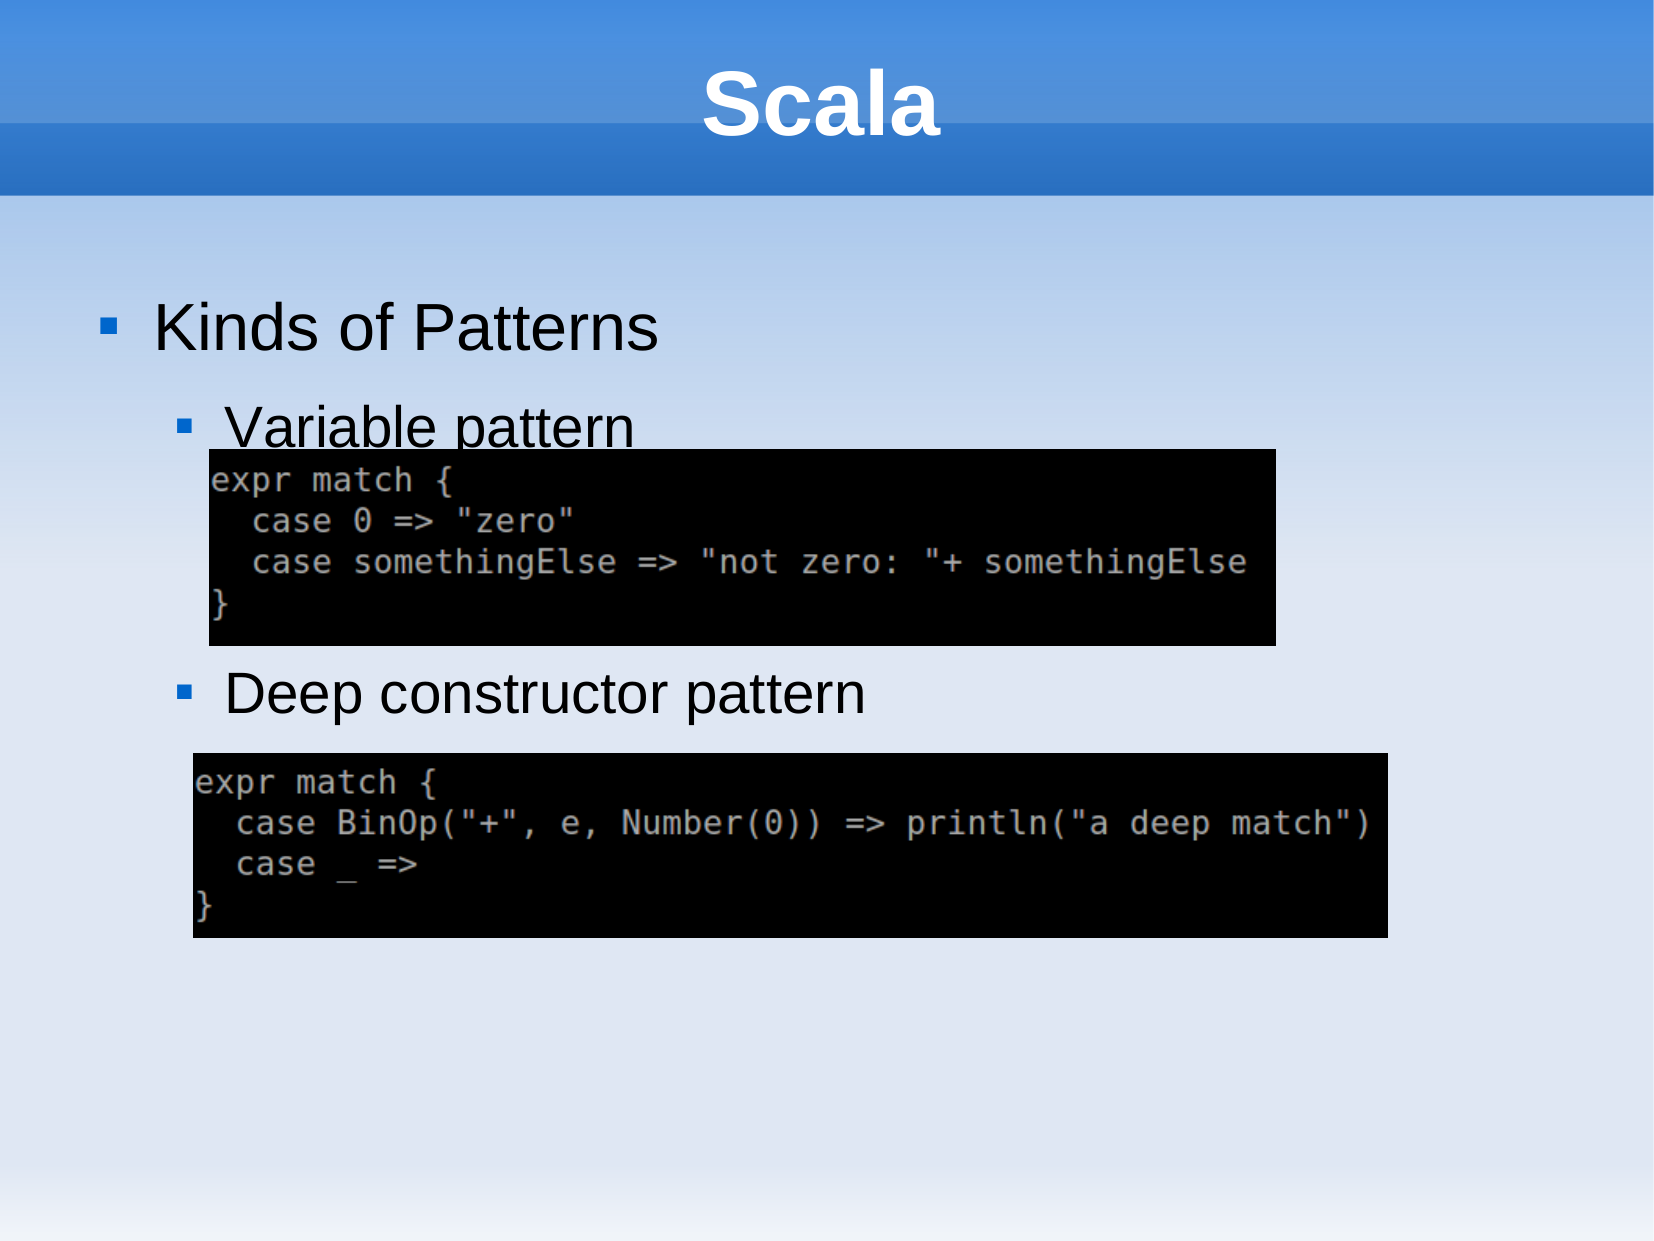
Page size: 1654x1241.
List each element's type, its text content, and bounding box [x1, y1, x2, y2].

picture [0, 0, 1654, 1241]
list Kinds of Patterns Variable pattern Deep constructor pattern [82, 290, 1571, 1109]
title Scala [76, 0, 1565, 208]
